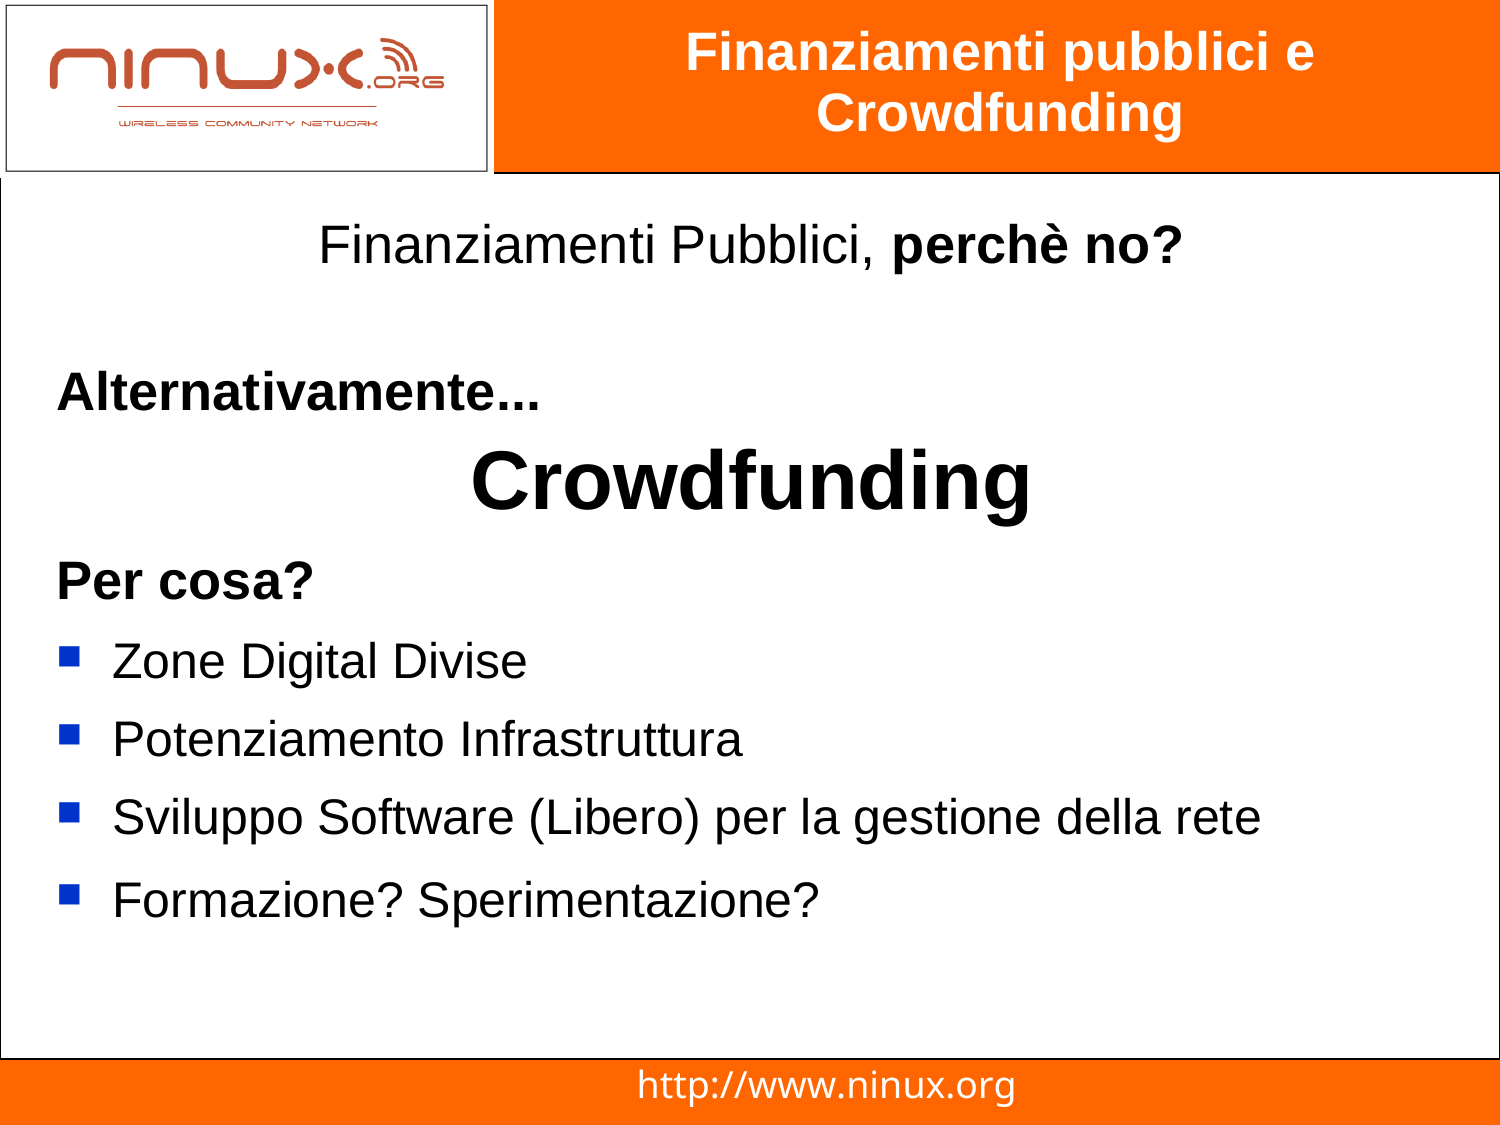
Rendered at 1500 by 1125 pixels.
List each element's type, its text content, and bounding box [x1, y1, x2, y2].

list Finanziamenti Pubblici, perchè no? Alternativamente... Crowdfunding Per cosa? Zone Digital Divise Potenziamento Infrastruttura Sviluppo Software (Libero) per la gestione della rete Formazione? Sperimentazione? [41, 207, 1463, 1028]
title Finanziamenti pubblici e Crowdfunding [501, 0, 1500, 165]
text_box http://www.ninux.org [621, 1053, 1159, 1125]
picture [0, 0, 494, 178]
